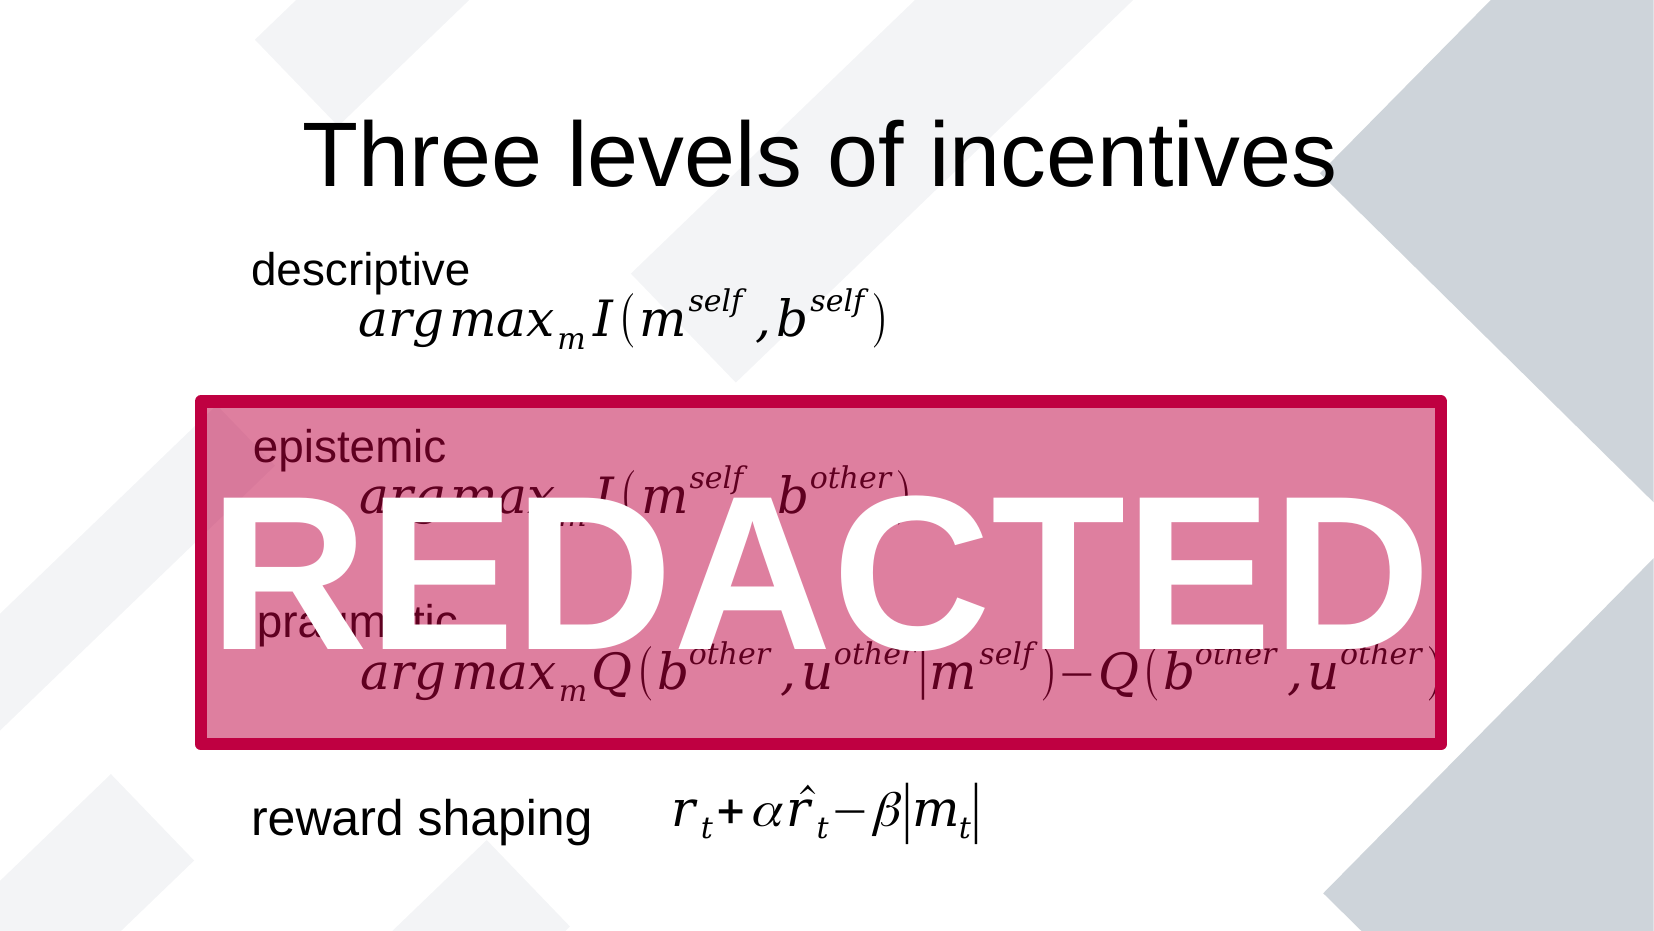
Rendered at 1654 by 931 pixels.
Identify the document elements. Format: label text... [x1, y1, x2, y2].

text_box REDACTED [200, 401, 1441, 745]
title Three levels of incentives [76, 76, 1565, 233]
chart [671, 779, 987, 847]
chart [357, 283, 889, 356]
text_box descriptive [236, 236, 484, 297]
text_box reward shaping [236, 782, 638, 898]
